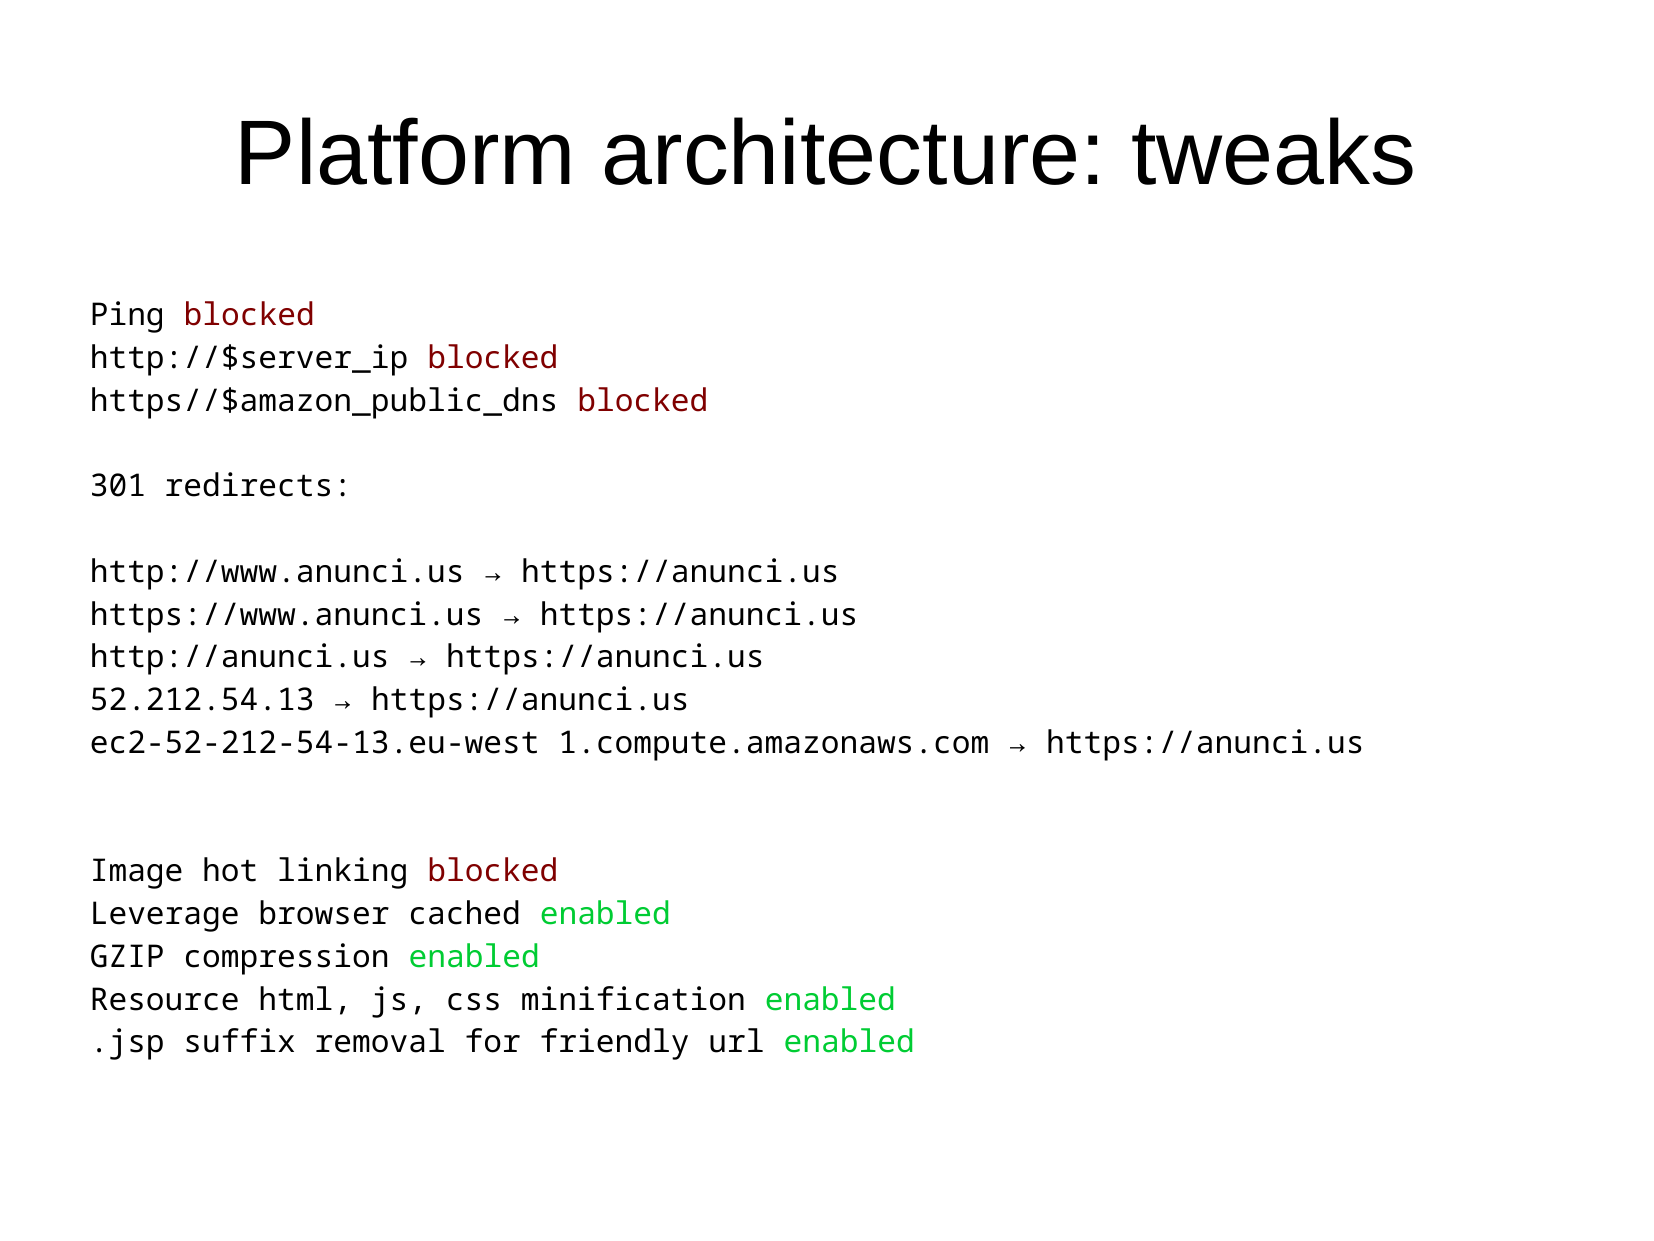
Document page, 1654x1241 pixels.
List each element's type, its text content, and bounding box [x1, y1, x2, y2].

title Platform architecture: tweaks [82, 49, 1571, 257]
text_box Ping blocked http://$server_ip blocked https//$amazon_public_dns blocked 301 redirects: http://www.anunci.us → https://anunci.us https://www.anunci.us → https://anunci.us http://anunci.us → https://anunci.us 52.212.54.13 → https://anunci.us ec2-52-212-54-13.eu-west 1.compute.amazonaws.com → https://anunci.us Image hot linking blocked Leverage browser cached enabled GZIP compression enabled Resource html, js, css minification enabled .jsp suffix removal for friendly url enabled [75, 285, 1576, 1046]
